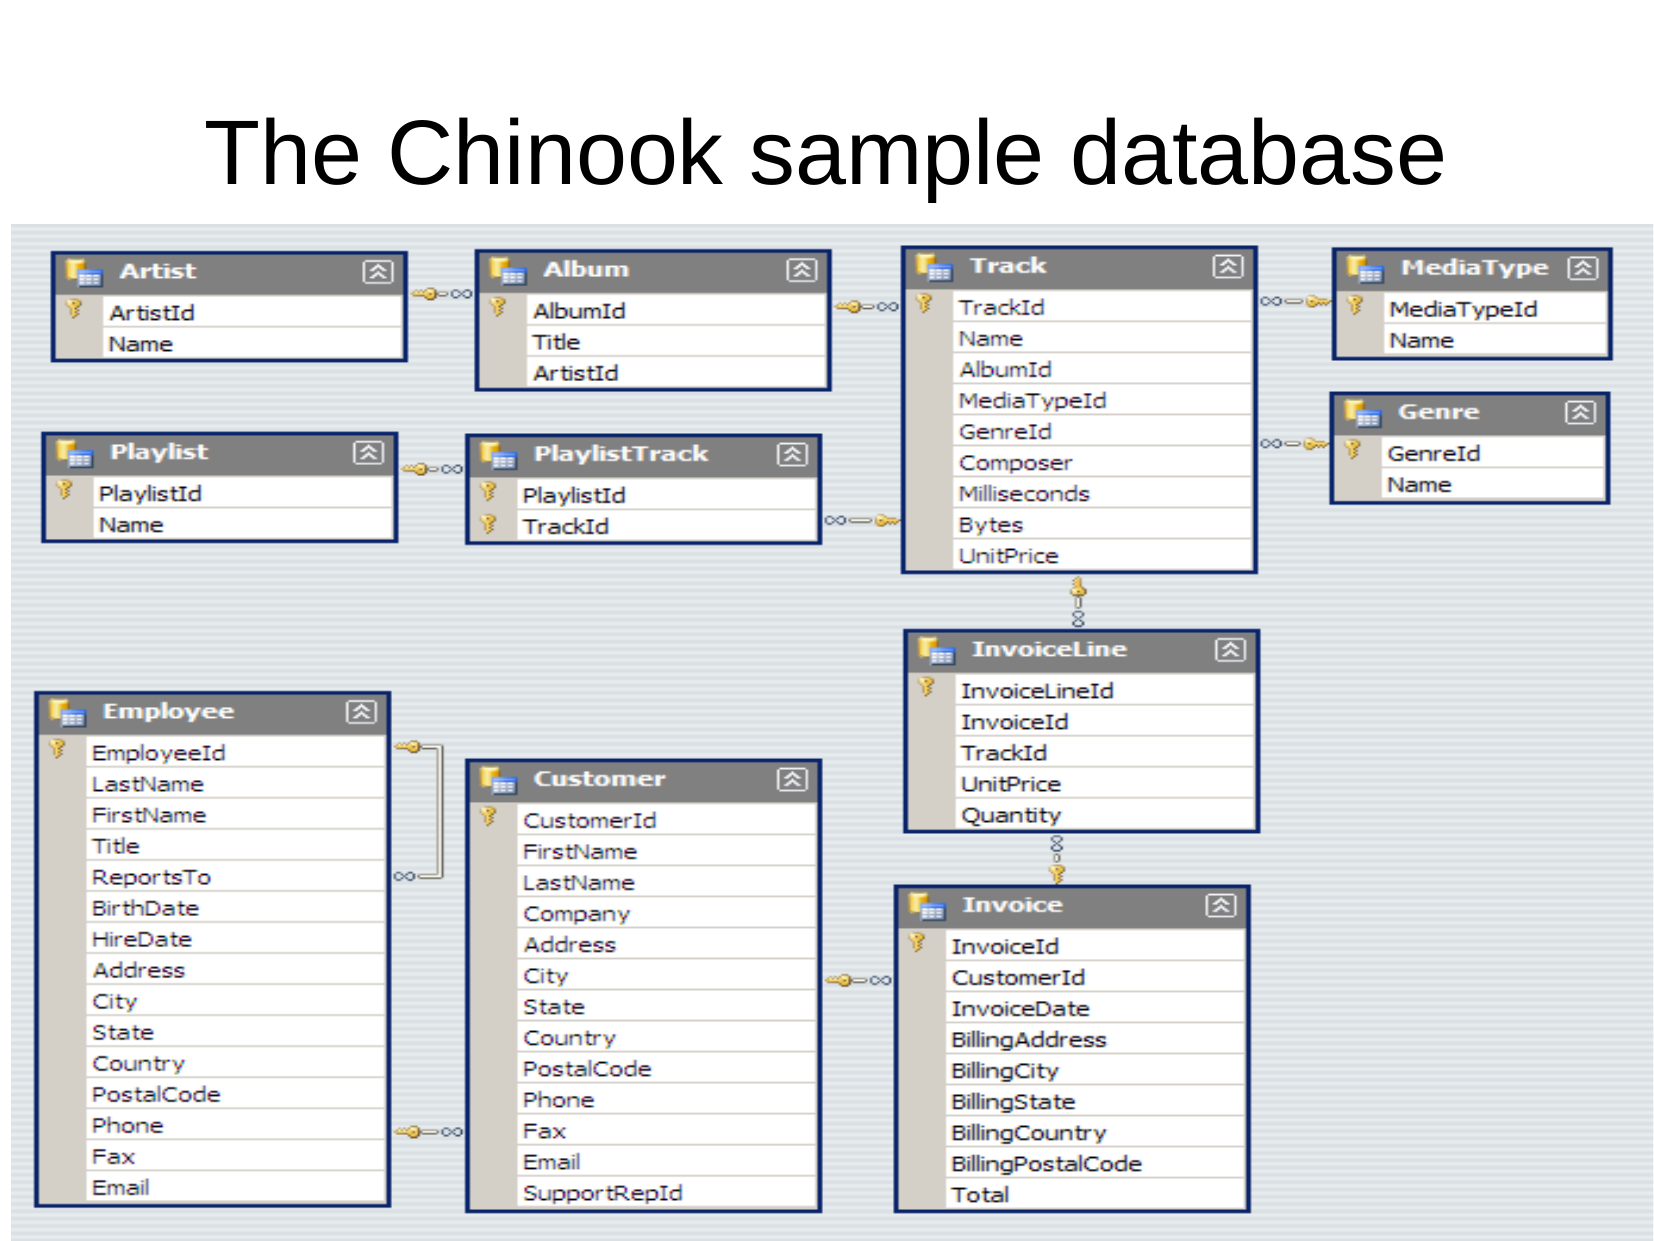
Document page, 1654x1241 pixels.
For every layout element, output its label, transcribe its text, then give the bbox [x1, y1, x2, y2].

title The Chinook sample database [82, 49, 1571, 224]
picture [11, 224, 1654, 1241]
